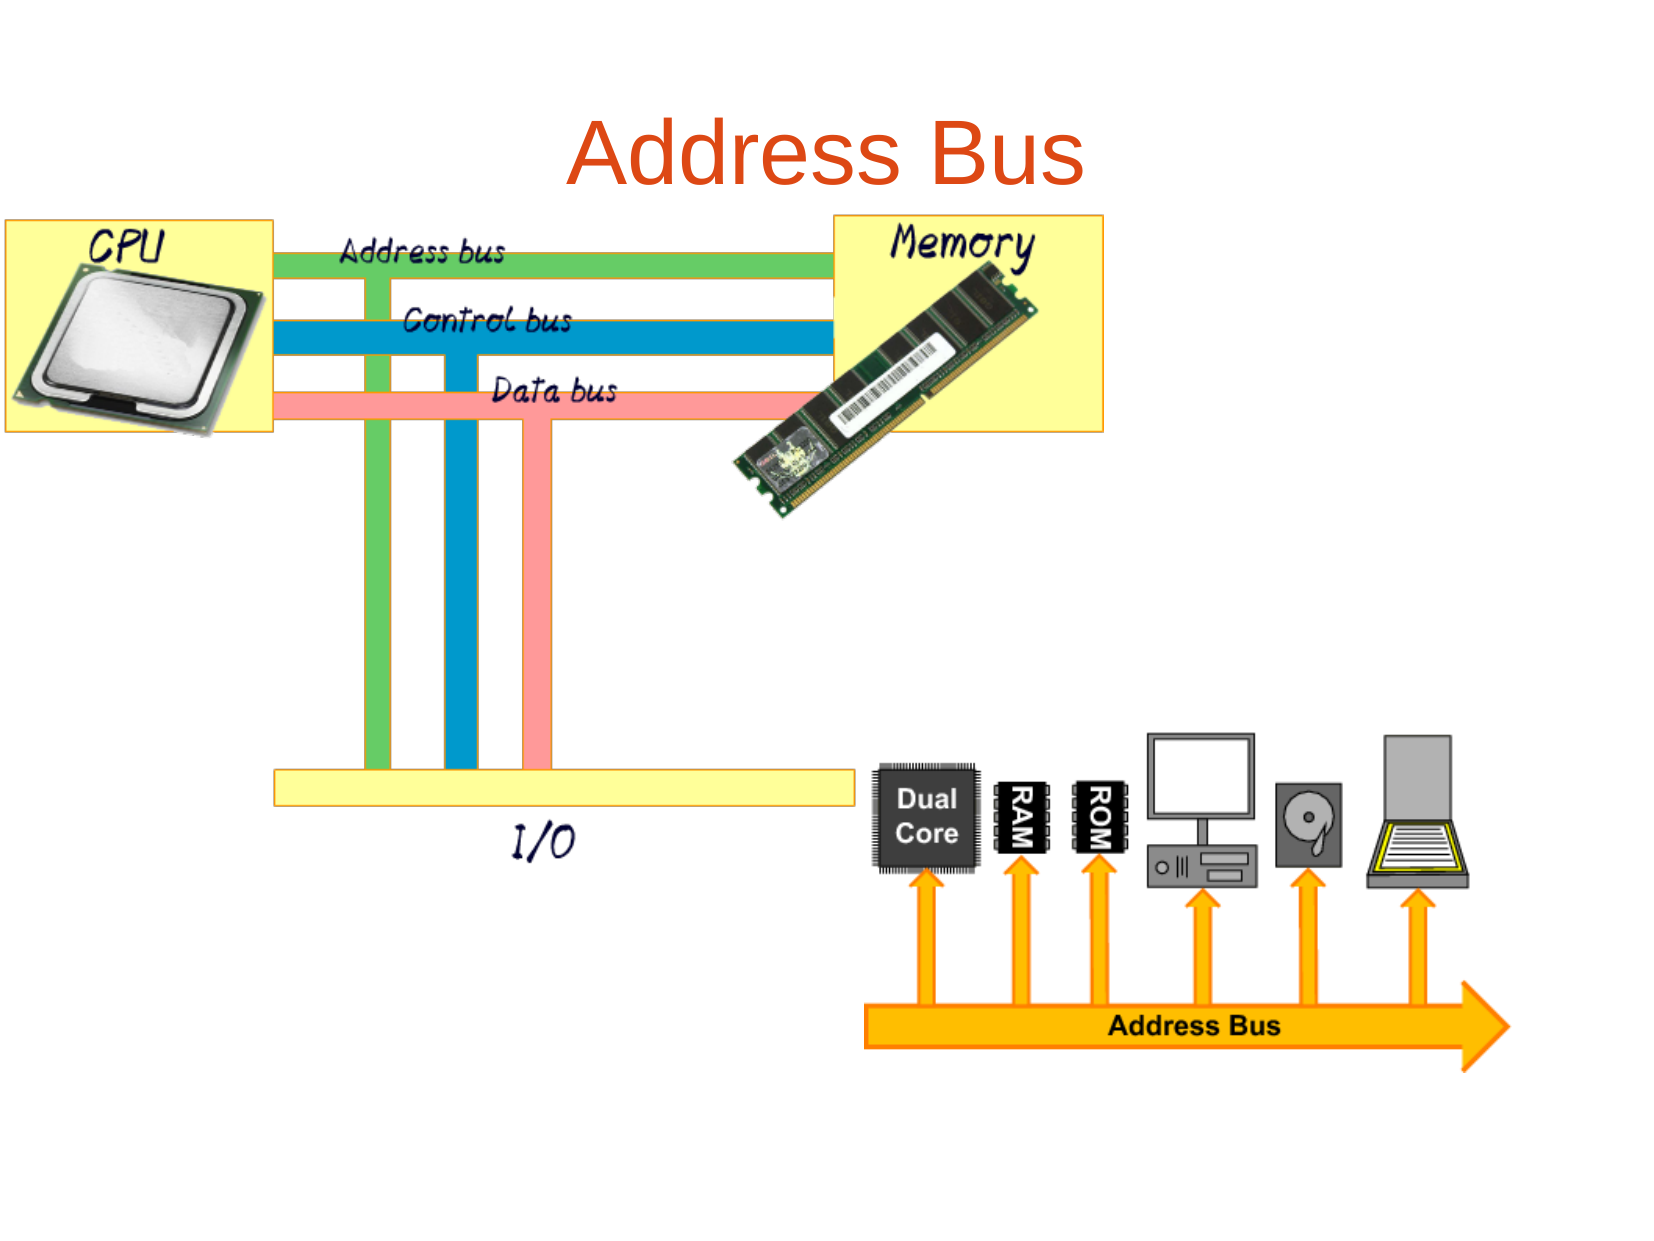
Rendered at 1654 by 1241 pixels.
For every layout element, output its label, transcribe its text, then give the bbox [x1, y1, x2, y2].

title Address Bus [82, 49, 1571, 257]
picture [0, 212, 1512, 1073]
